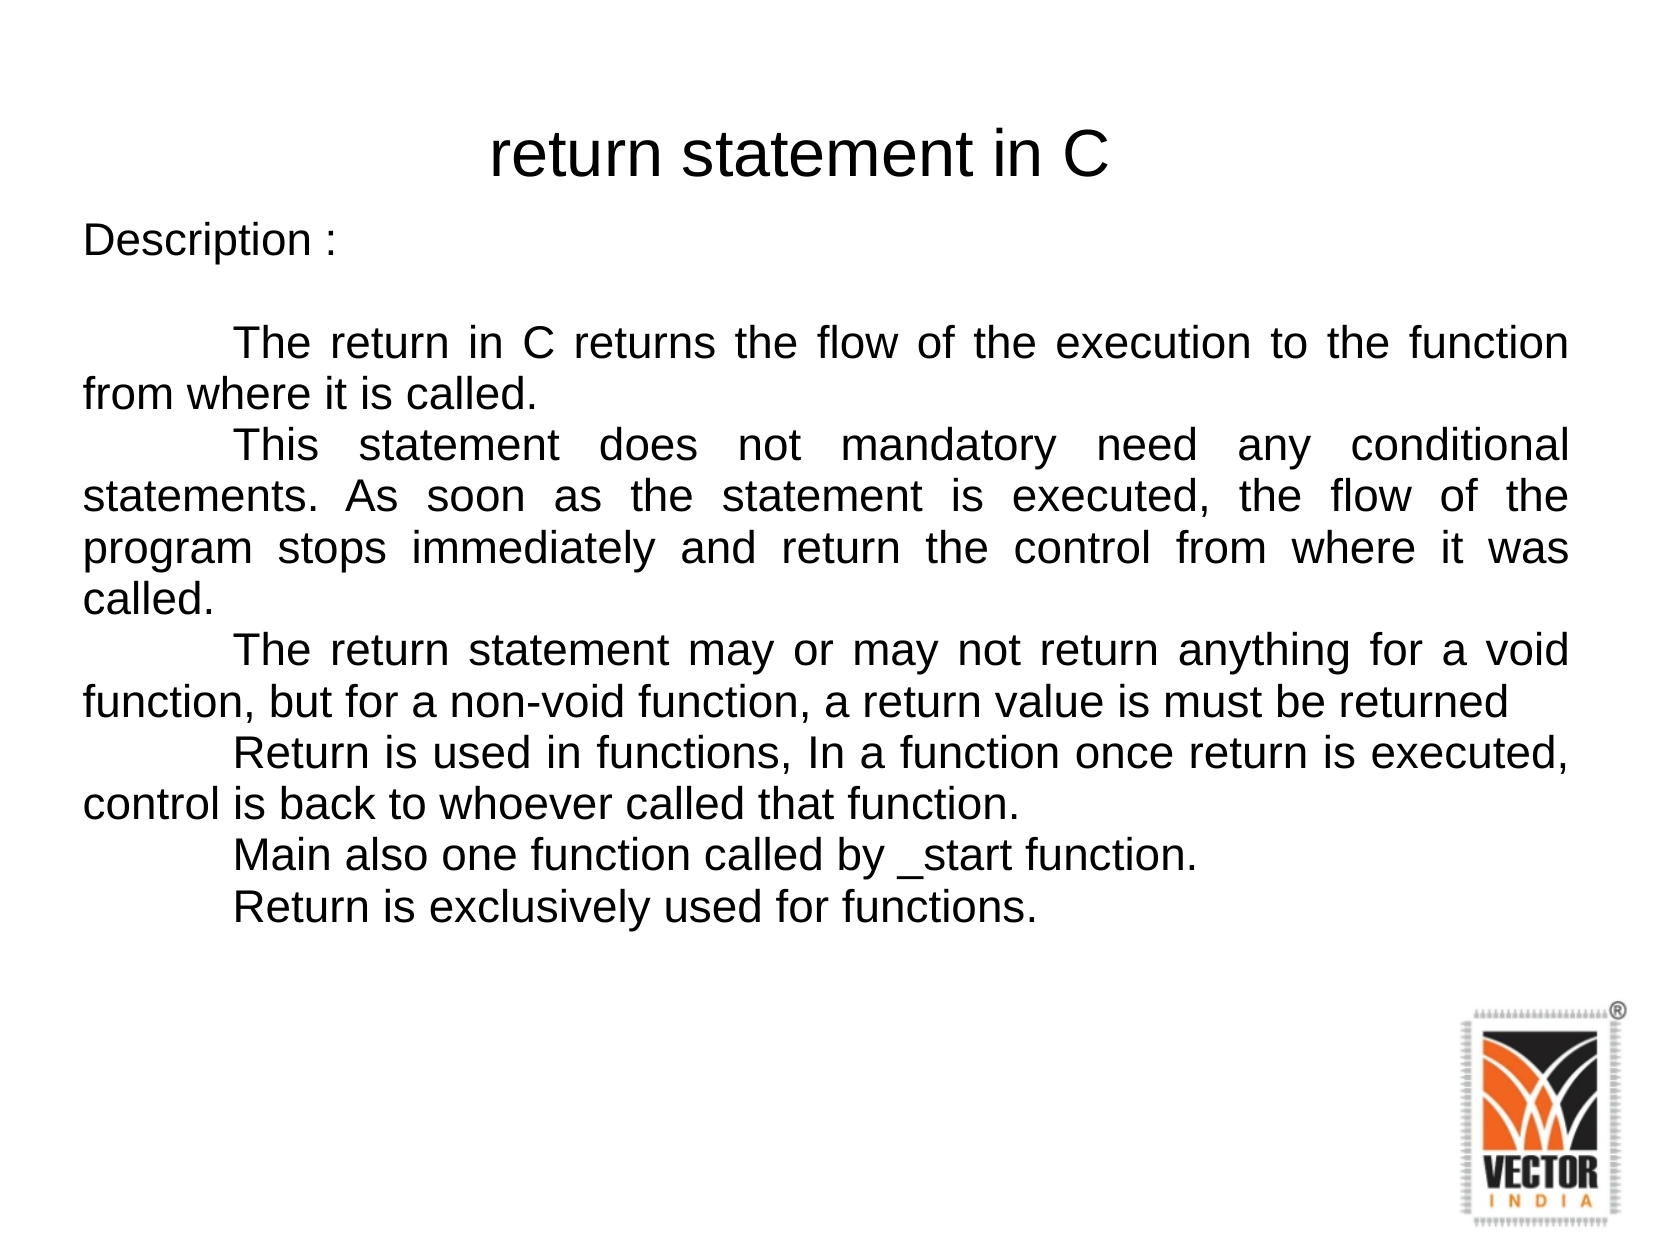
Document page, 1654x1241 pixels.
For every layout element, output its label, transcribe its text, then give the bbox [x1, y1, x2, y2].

subtitle Description : The return in C returns the flow of the execution to the function from where it is called. This statement does not mandatory need any conditional statements. As soon as the statement is executed, the flow of the program stops immediately and return the control from where it was called. The return statement may or may not return anything for a void function, but for a non-void function, a return value is must be returned Return is used in functions, In a function once return is executed, control is back to whoever called that function. Main also one function called by _start function. Return is exclusively used for functions. [82, 0, 1571, 1241]
picture [1432, 996, 1654, 1237]
